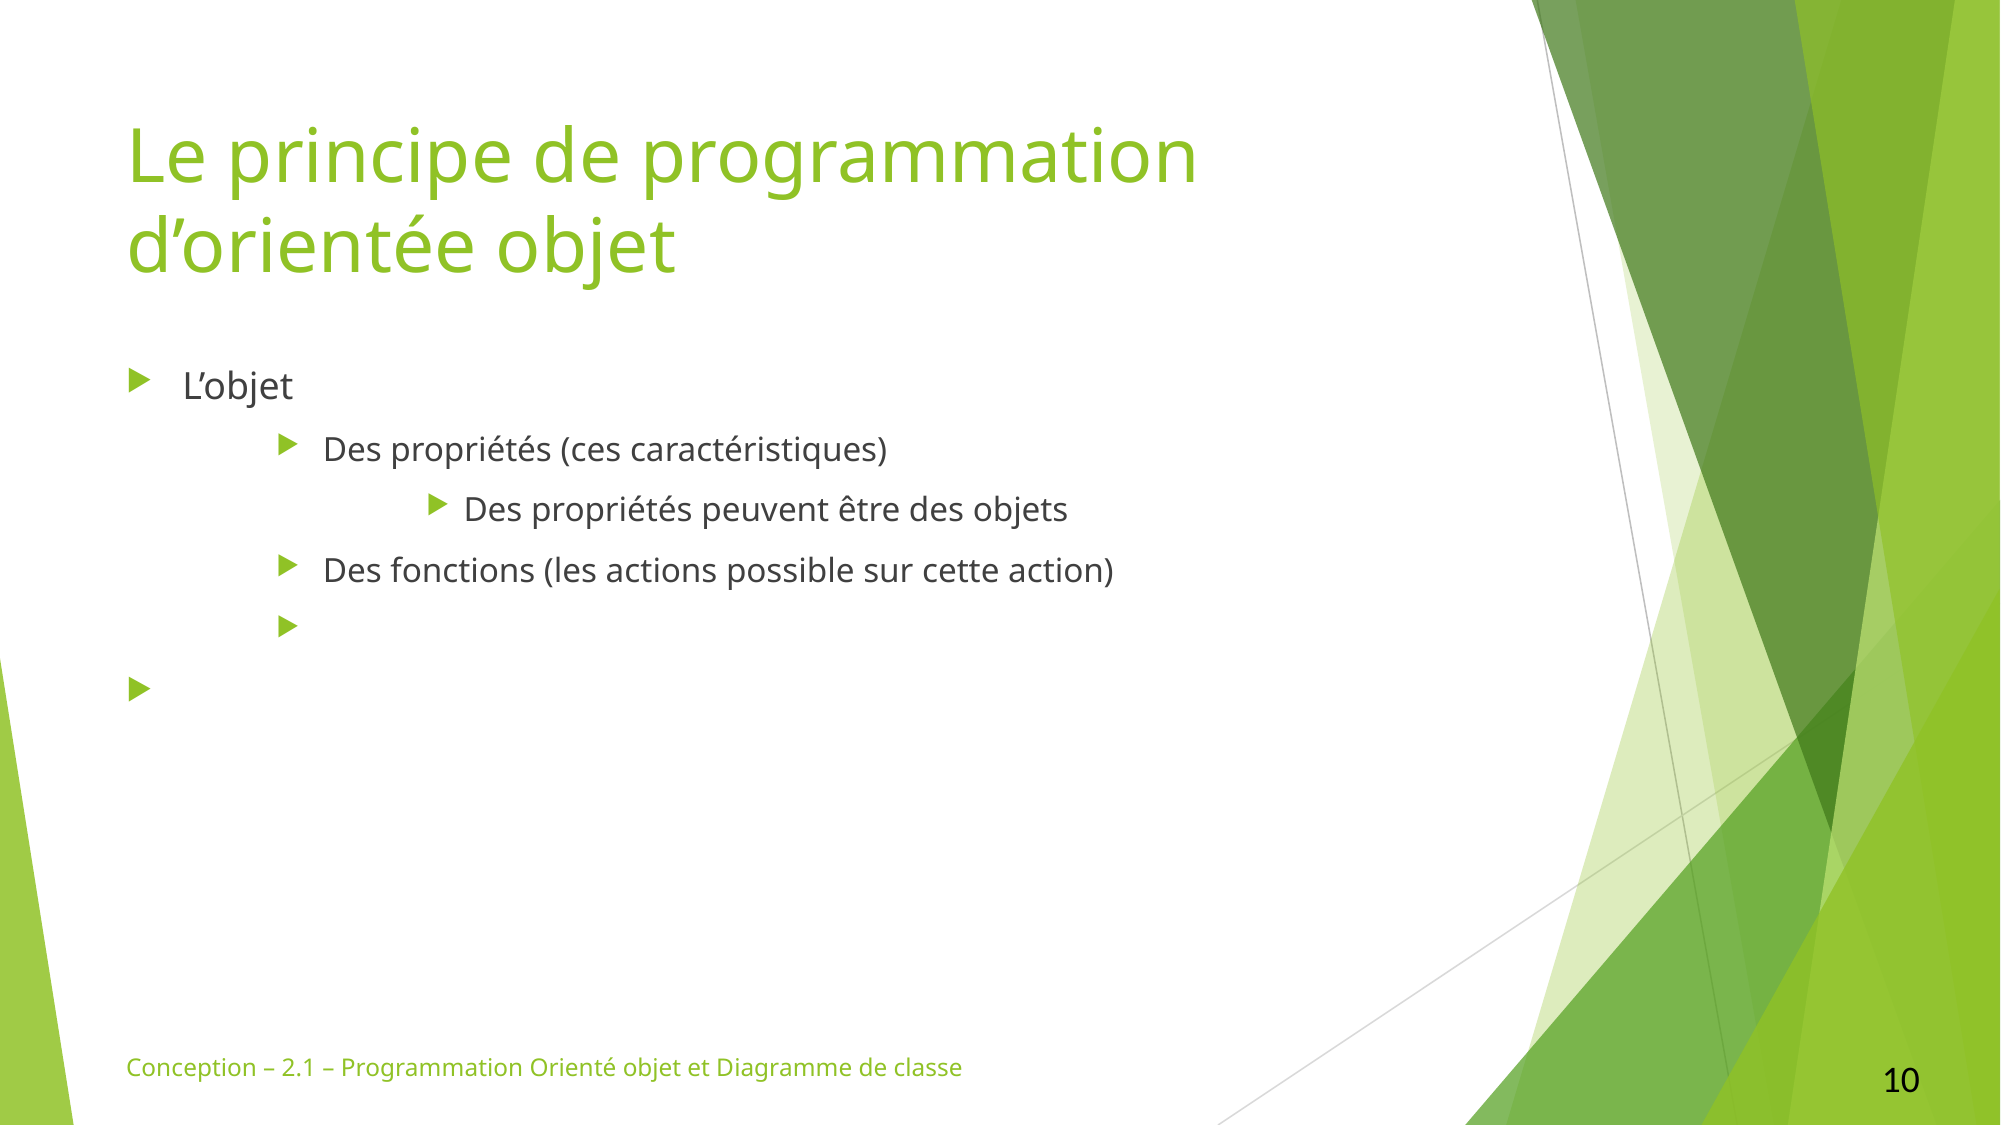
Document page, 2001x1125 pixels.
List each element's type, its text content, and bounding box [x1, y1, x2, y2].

list L’objet Des propriétés (ces caractéristiques) Des propriétés peuvent être des objets Des fonctions (les actions possible sur cette action) [111, 354, 1522, 992]
title Le principe de programmation d’orientée objet [111, 99, 1522, 317]
text_box Conception – 2.1 – Programmation Orienté objet et Diagramme de classe [111, 1047, 1094, 1109]
text_box [1866, 1047, 1979, 1108]
